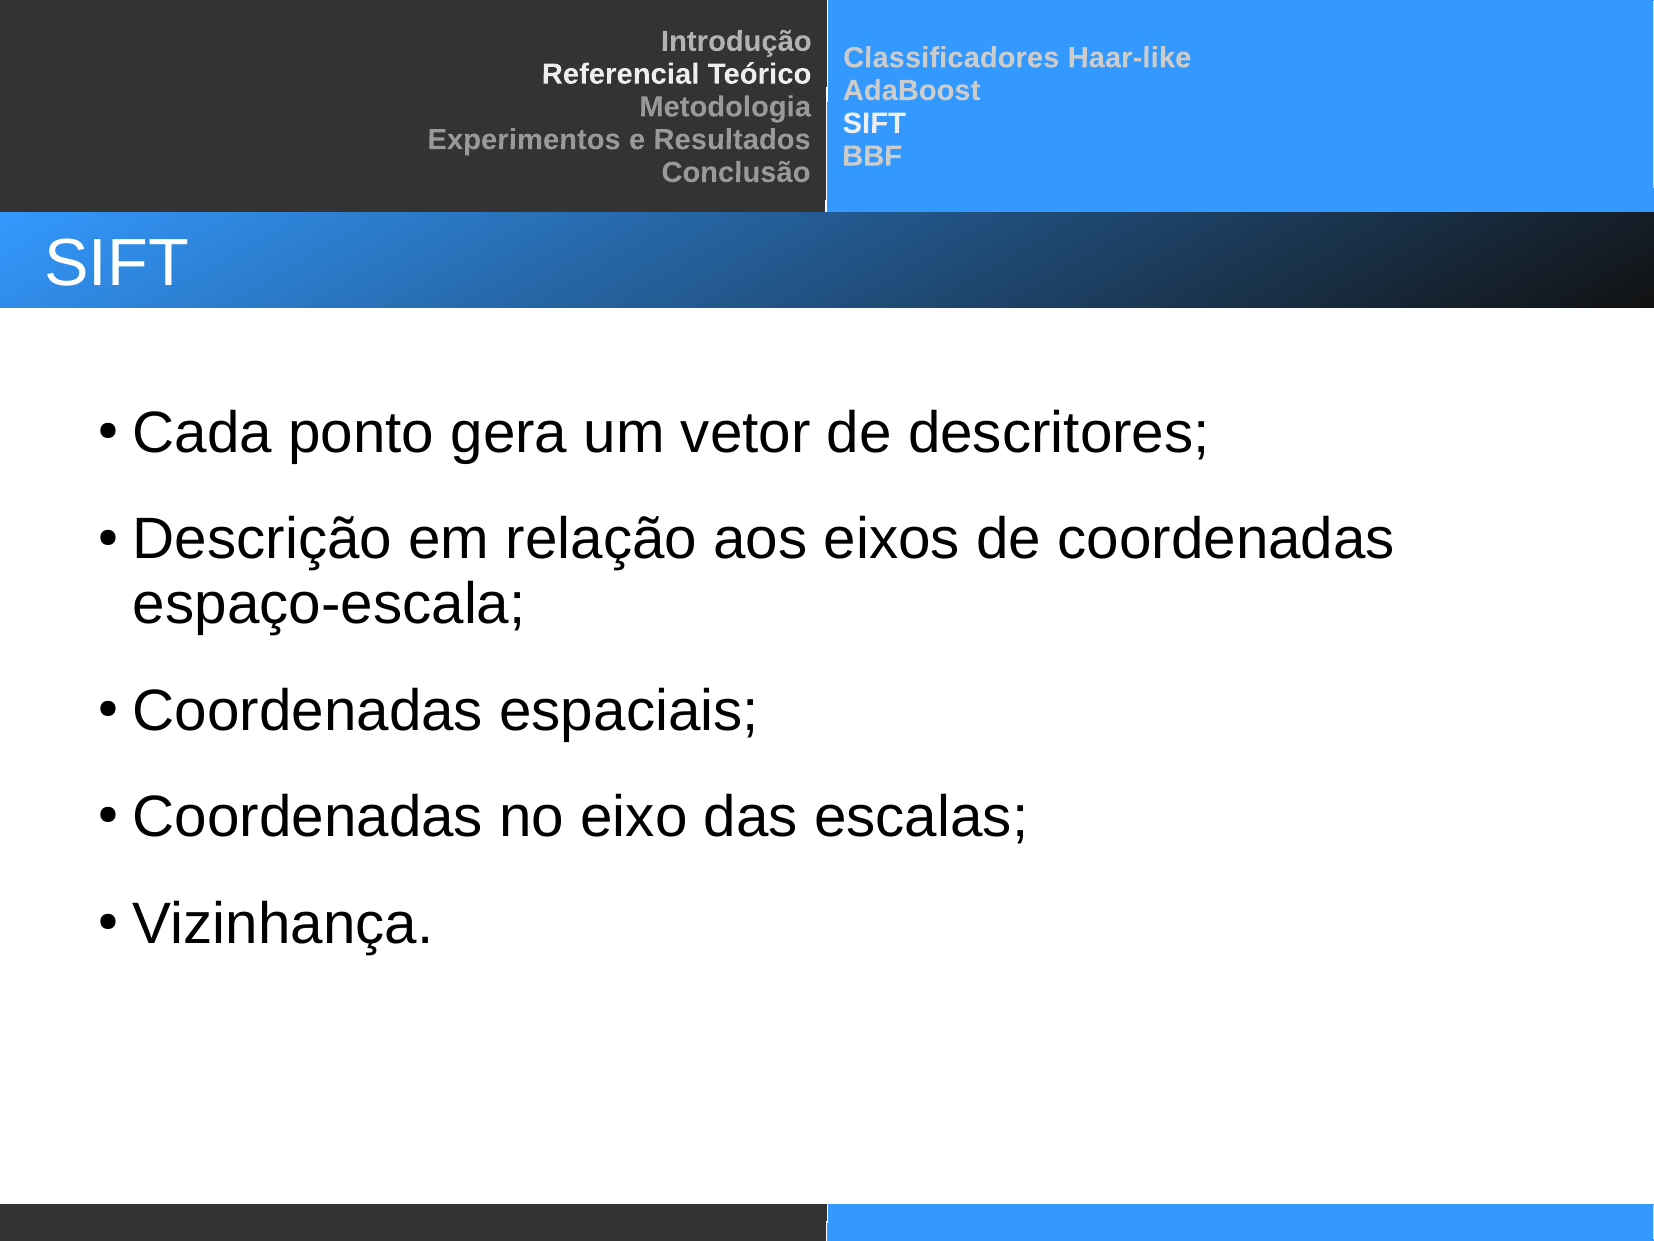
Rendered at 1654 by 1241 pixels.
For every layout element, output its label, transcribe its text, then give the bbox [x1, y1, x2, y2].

text_box Cada ponto gera um vetor de descritores; Descrição em relação aos eixos de coordenadas espaço-escala; Coordenadas espaciais; Coordenadas no eixo das escalas; Vizinhança. [82, 392, 1571, 1052]
text_box Classificadores Haar-like AdaBoost SIFT BBF [827, 0, 1654, 212]
text_box [0, 1204, 827, 1241]
text_box Introdução Referencial Teórico Metodologia Experimentos e Resultados Conclusão [0, 0, 827, 212]
text_box SIFT [0, 212, 1654, 308]
text_box [827, 1204, 1654, 1241]
